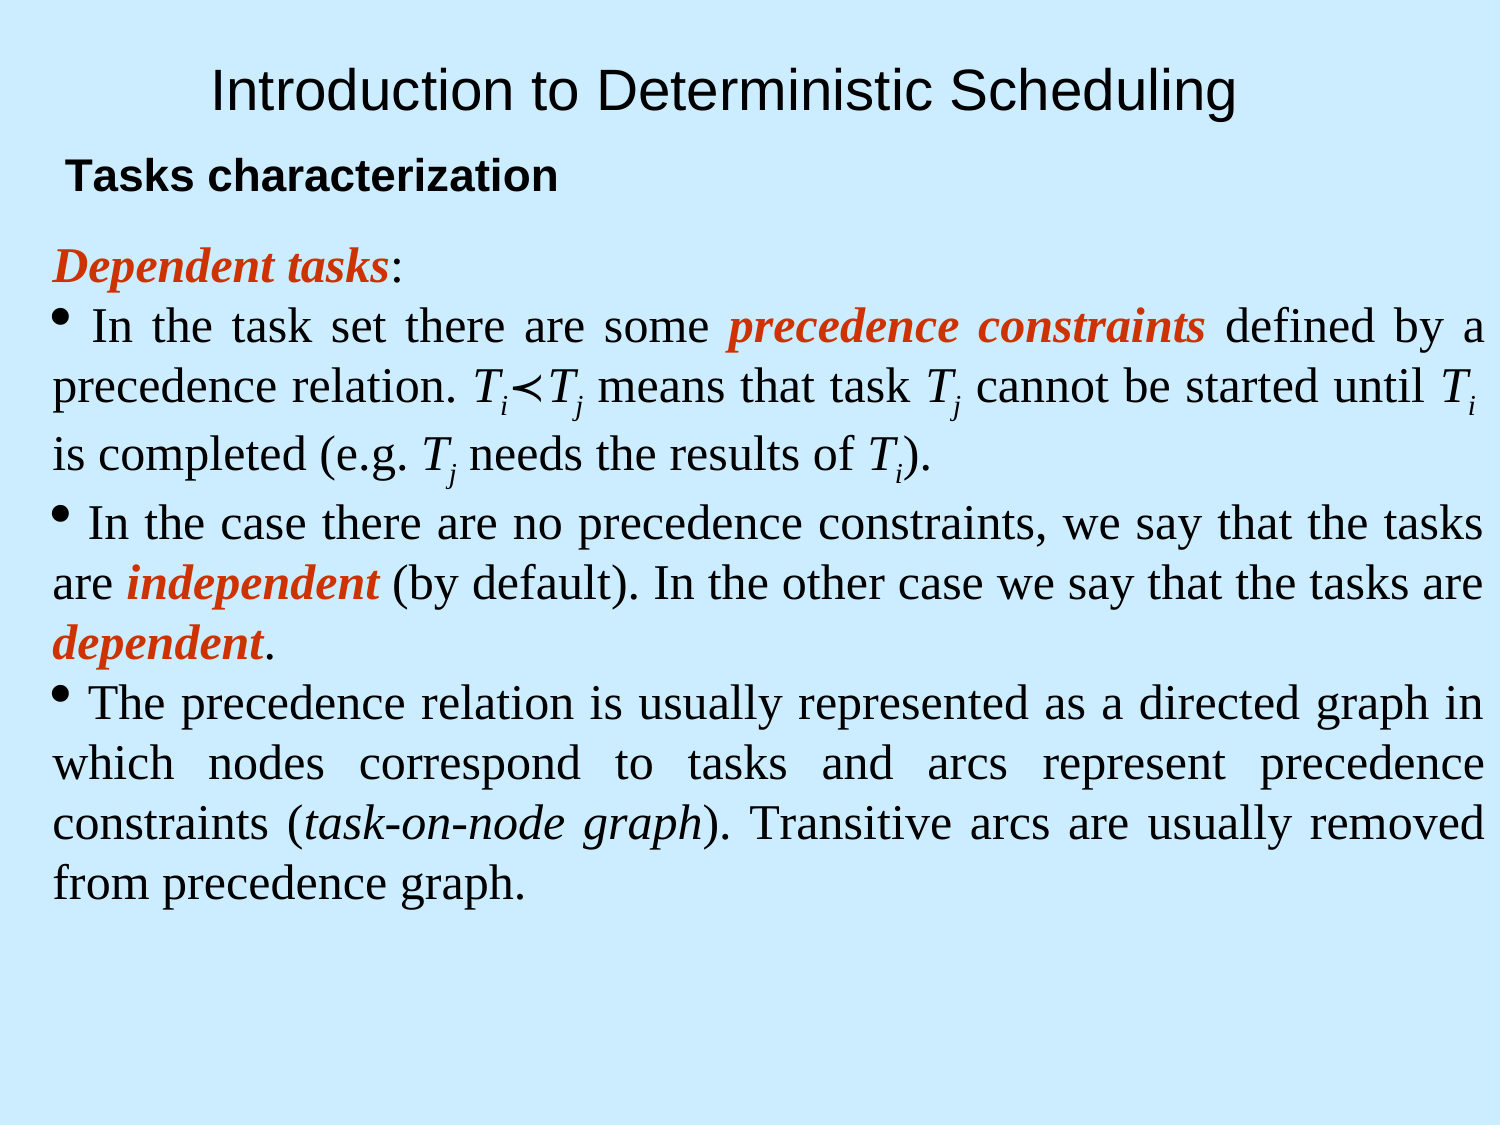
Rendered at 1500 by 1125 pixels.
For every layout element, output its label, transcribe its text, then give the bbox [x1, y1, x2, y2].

title Introduction to Deterministic Scheduling [0, 12, 1450, 163]
text_box Tasks characterization [49, 137, 1338, 208]
text_box Dependent tasks: In the task set there are some precedence constraints defined by a precedence relation. TiTj means that task Tj cannot be started until Ti is completed (e.g. Tj needs the results of Ti). In the case there are no precedence constraints, we say that the tasks are independent (by default). In the other case we say that the tasks are dependent. The precedence relation is usually represented as a directed graph in which nodes correspond to tasks and arcs represent precedence constraints (task-on-node graph). Transitive arcs are usually removed from precedence graph. [37, 224, 1500, 917]
